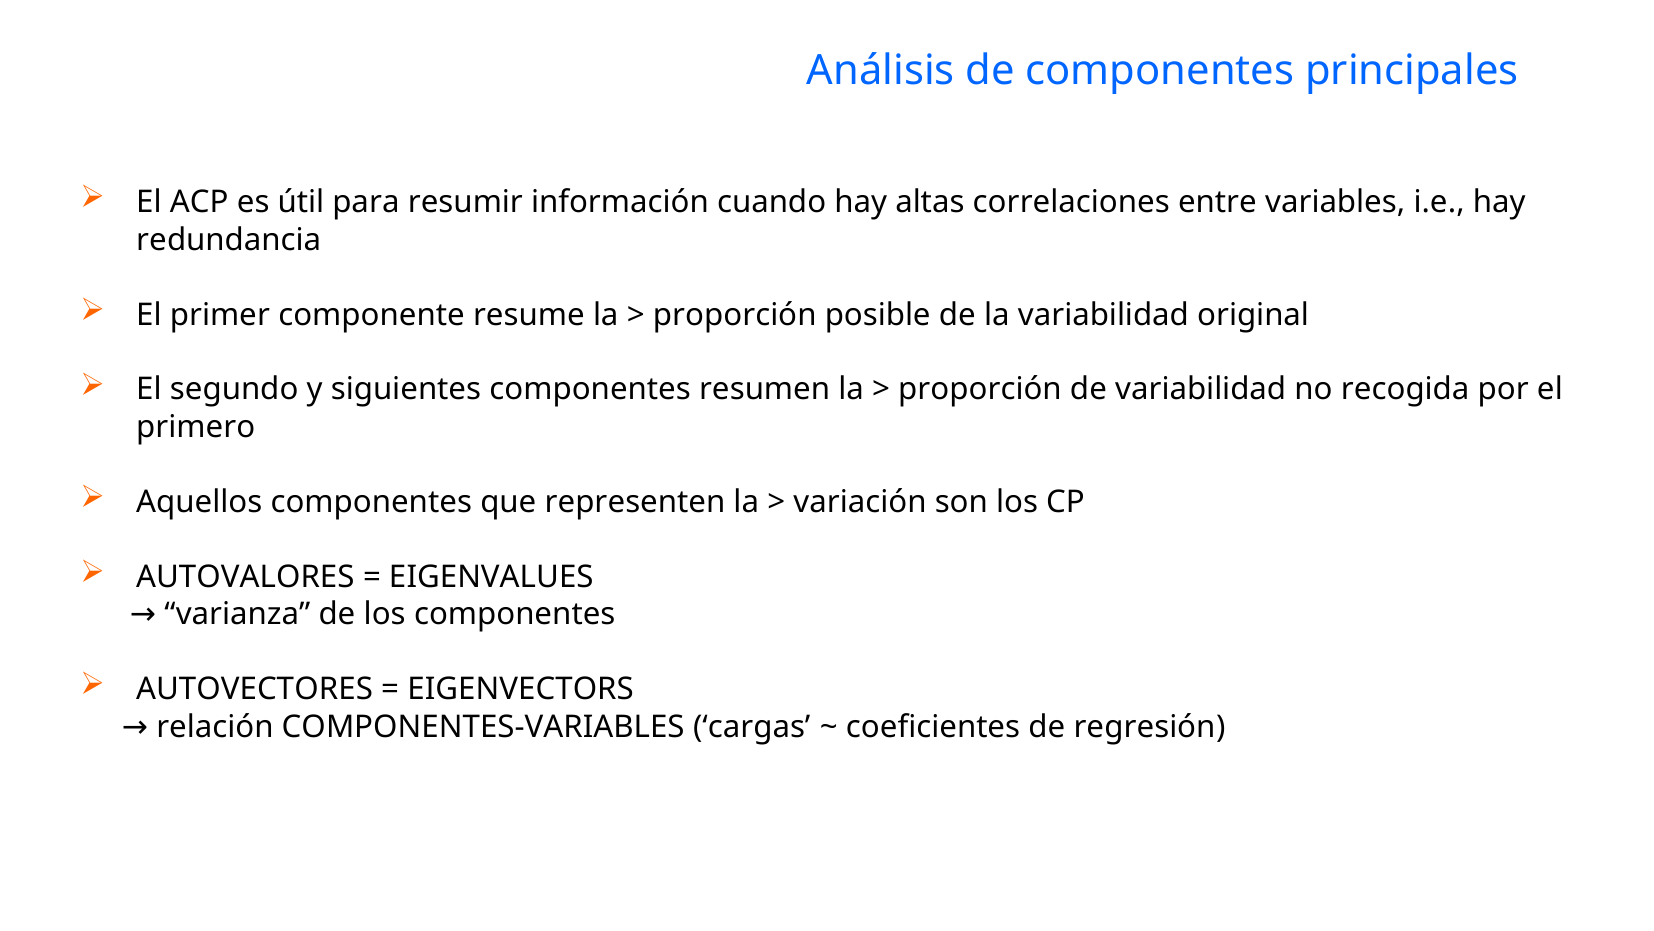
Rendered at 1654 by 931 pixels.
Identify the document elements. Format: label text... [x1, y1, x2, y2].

text_box Análisis de componentes principales [792, 35, 1535, 101]
text_box El ACP es útil para resumir información cuando hay altas correlaciones entre variables, i.e., hay redundancia El primer componente resume la > proporción posible de la variabilidad original El segundo y siguientes componentes resumen la > proporción de variabilidad no recogida por el primero Aquellos componentes que representen la > variación son los CP AUTOVALORES = EIGENVALUES → “varianza” de los componentes AUTOVECTORES = EIGENVECTORS → relación COMPONENTES-VARIABLES (‘cargas’ ~ coeficientes de regresión) [65, 173, 1648, 752]
